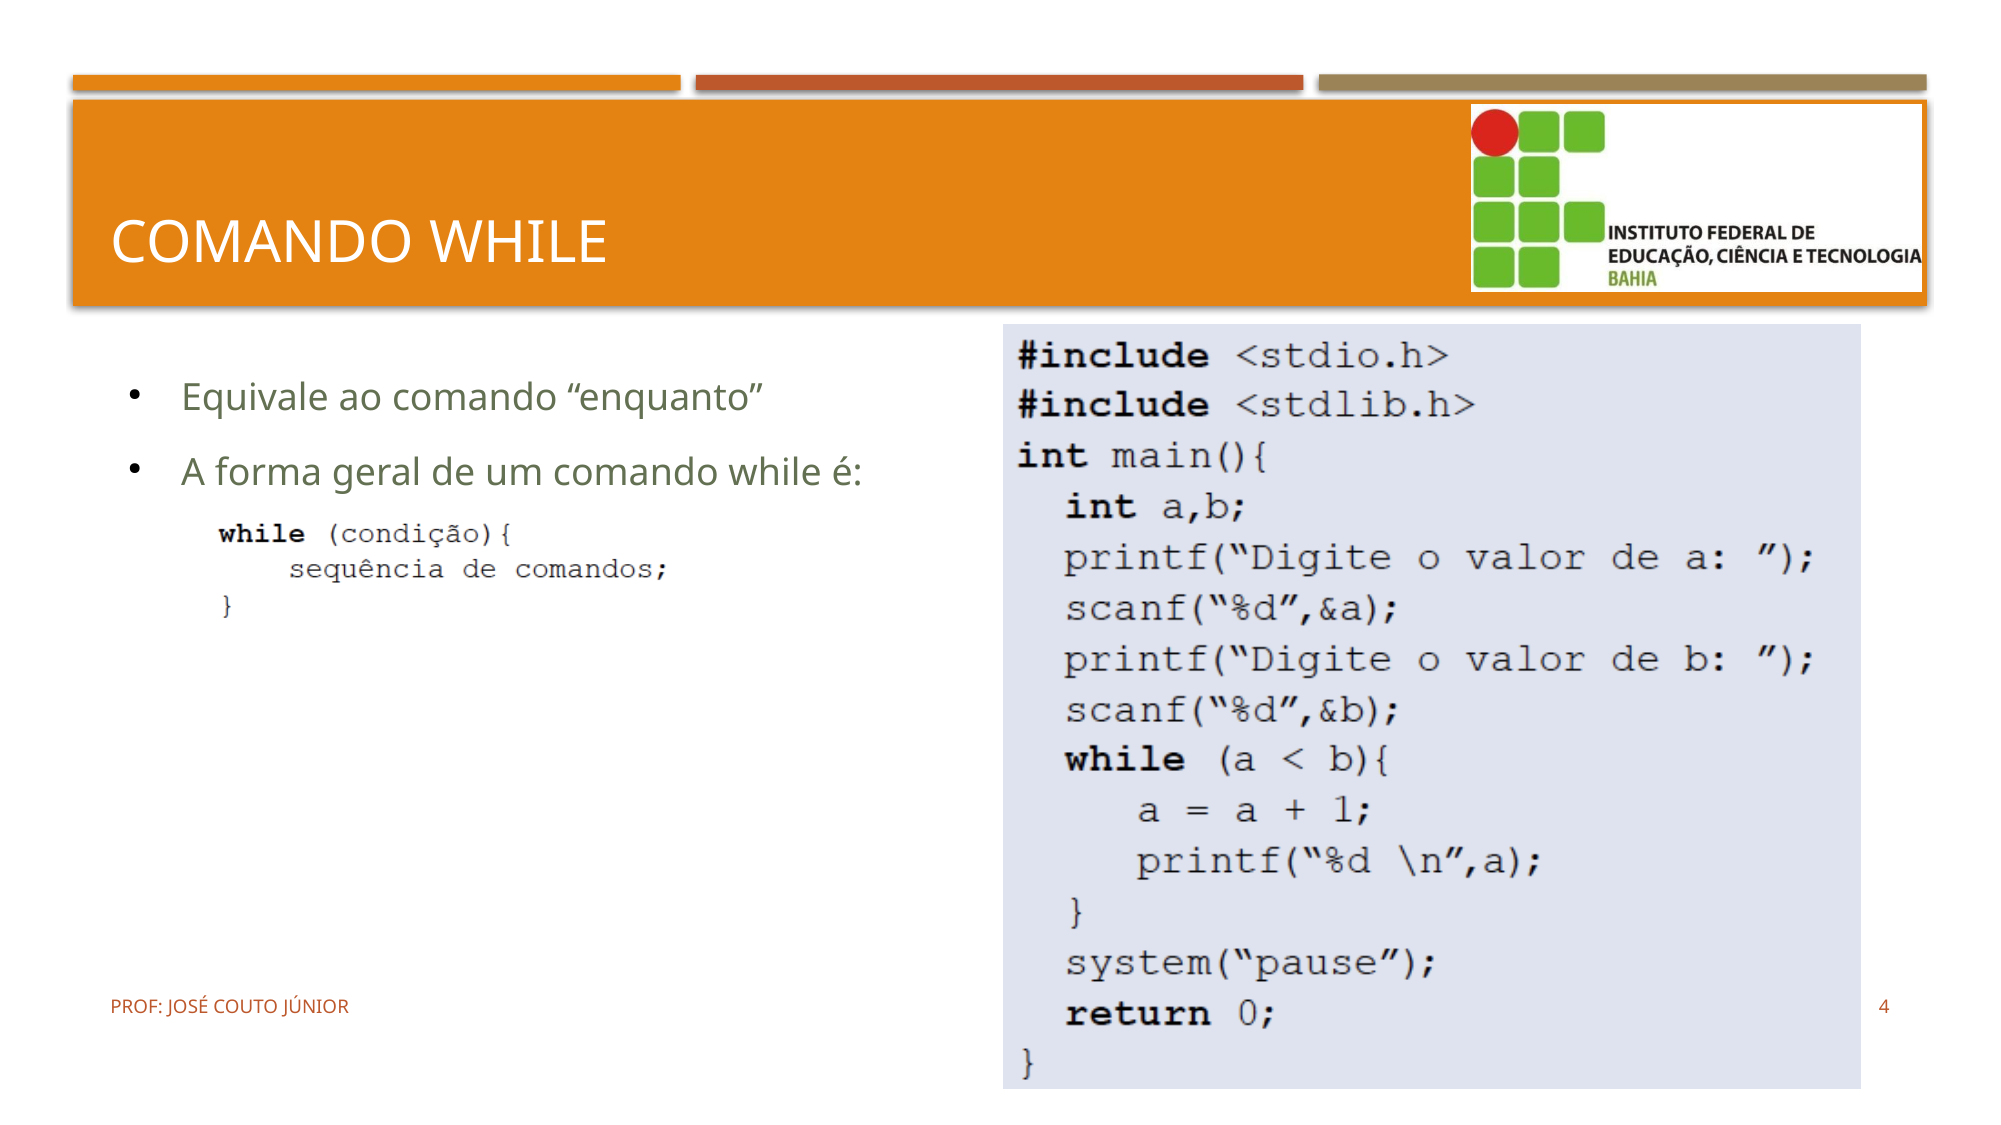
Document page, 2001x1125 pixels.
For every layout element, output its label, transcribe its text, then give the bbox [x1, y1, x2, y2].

picture [206, 520, 680, 631]
picture [1003, 324, 1861, 1089]
title Comando While [95, 119, 1471, 282]
picture [1471, 104, 1922, 292]
footer Prof: José Couto Júnior [95, 976, 1003, 1037]
list Equivale ao comando “enquanto” A forma geral de um comando while é: [95, 365, 985, 962]
